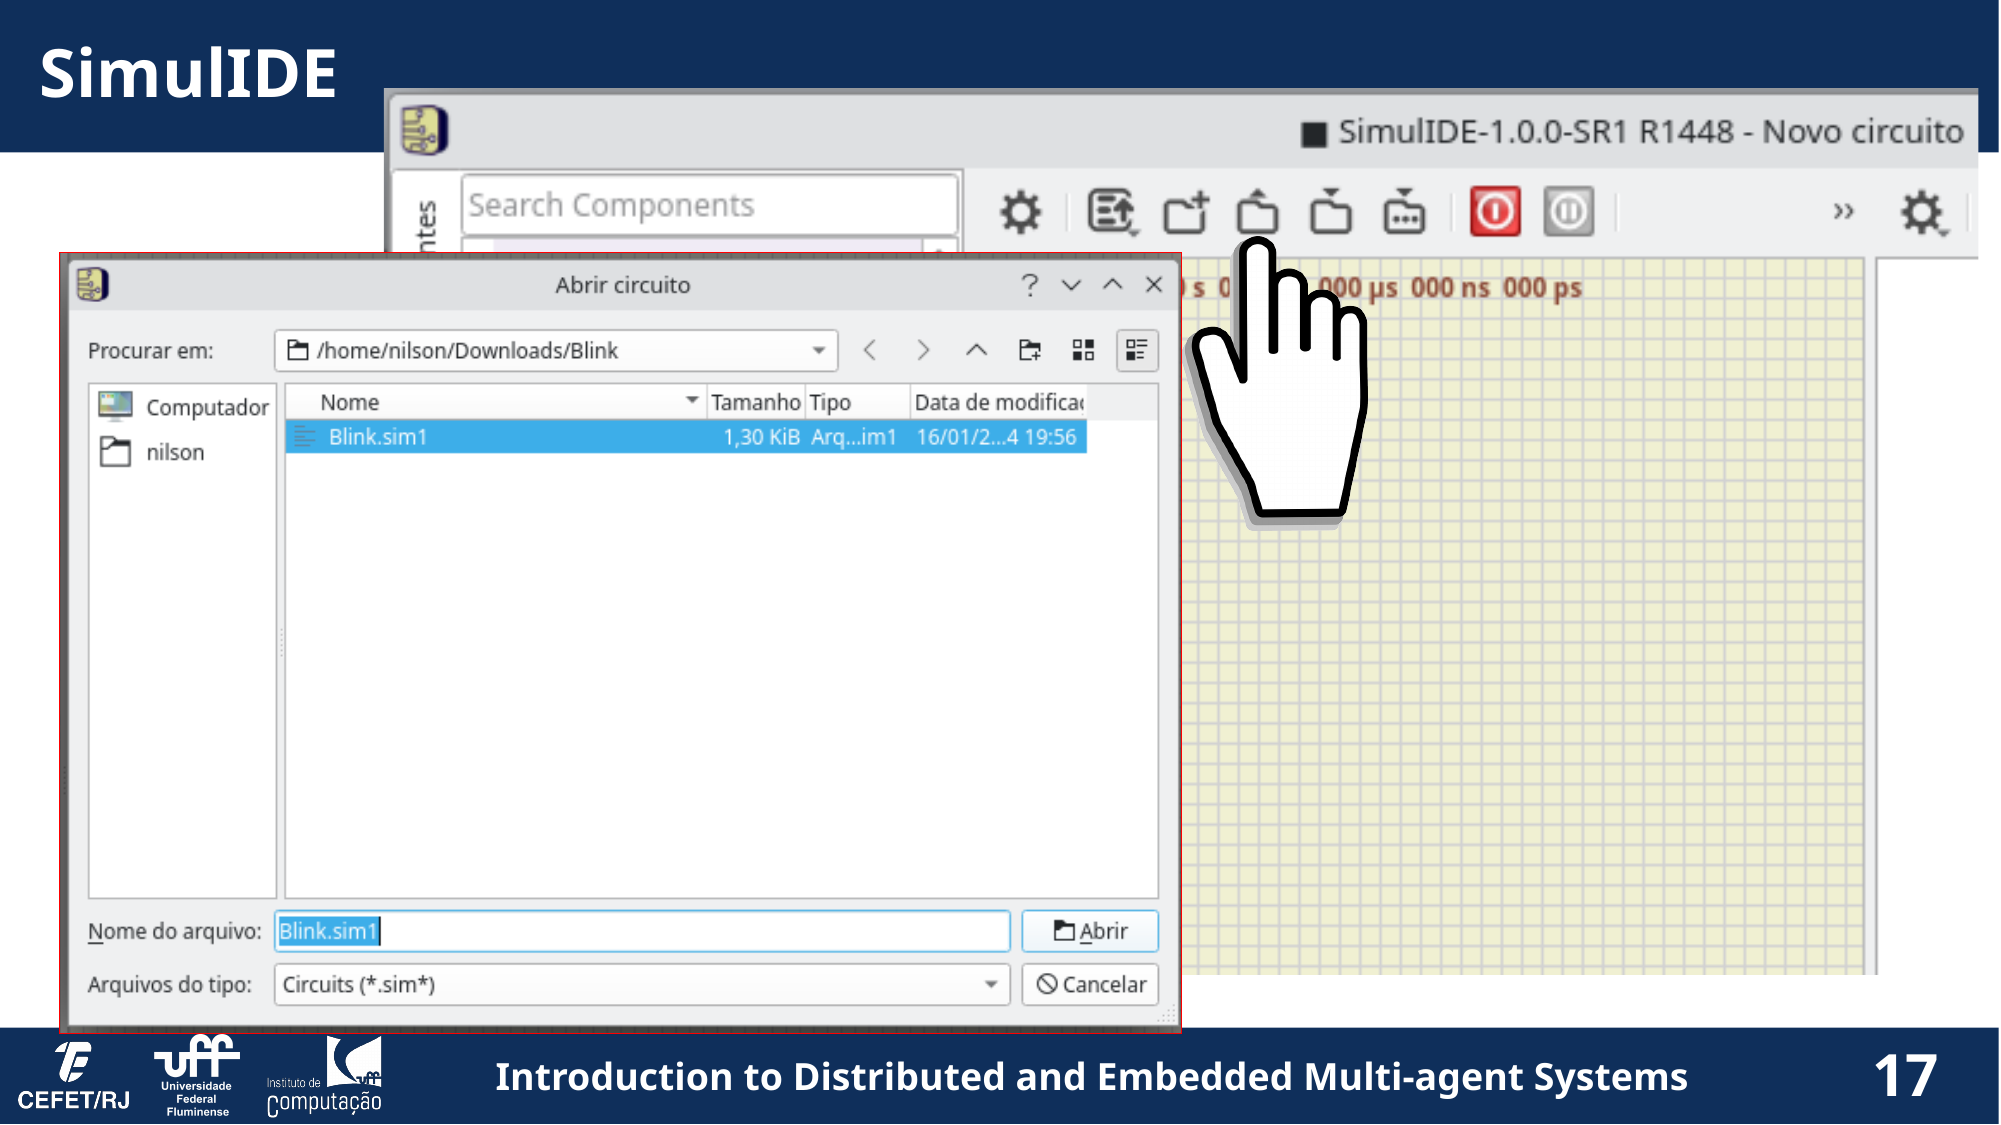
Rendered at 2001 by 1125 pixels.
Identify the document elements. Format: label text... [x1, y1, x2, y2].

picture [18, 88, 1979, 1125]
text_box SimulIDE [25, 23, 1998, 116]
